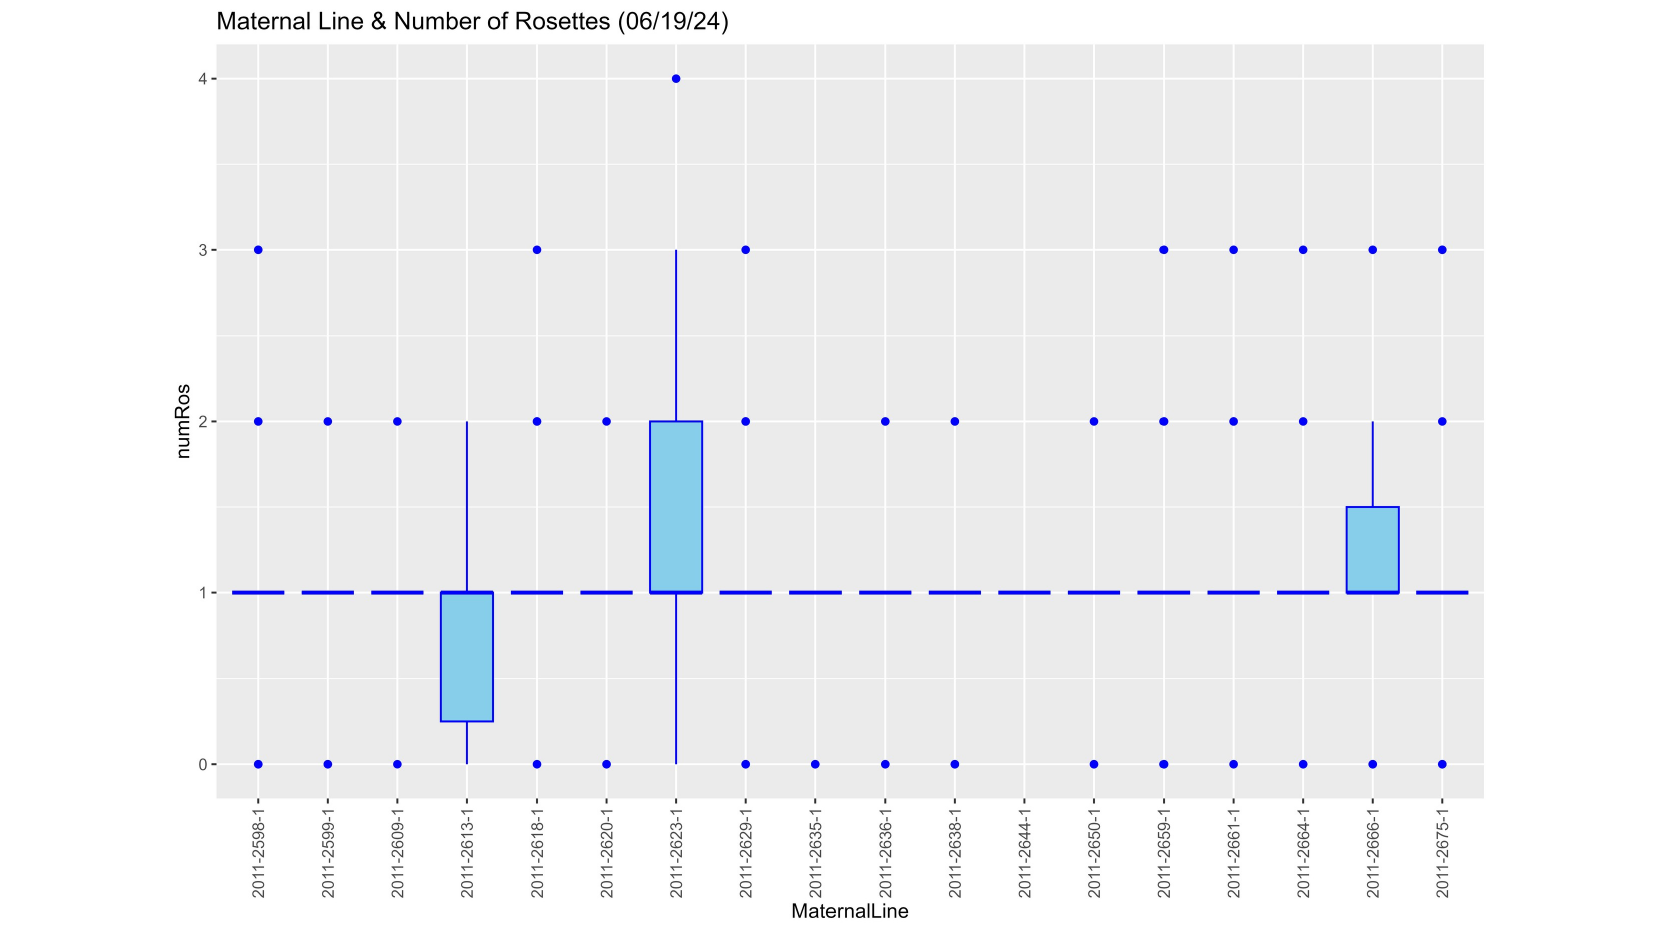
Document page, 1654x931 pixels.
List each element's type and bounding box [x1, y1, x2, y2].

picture [164, 1, 1494, 931]
